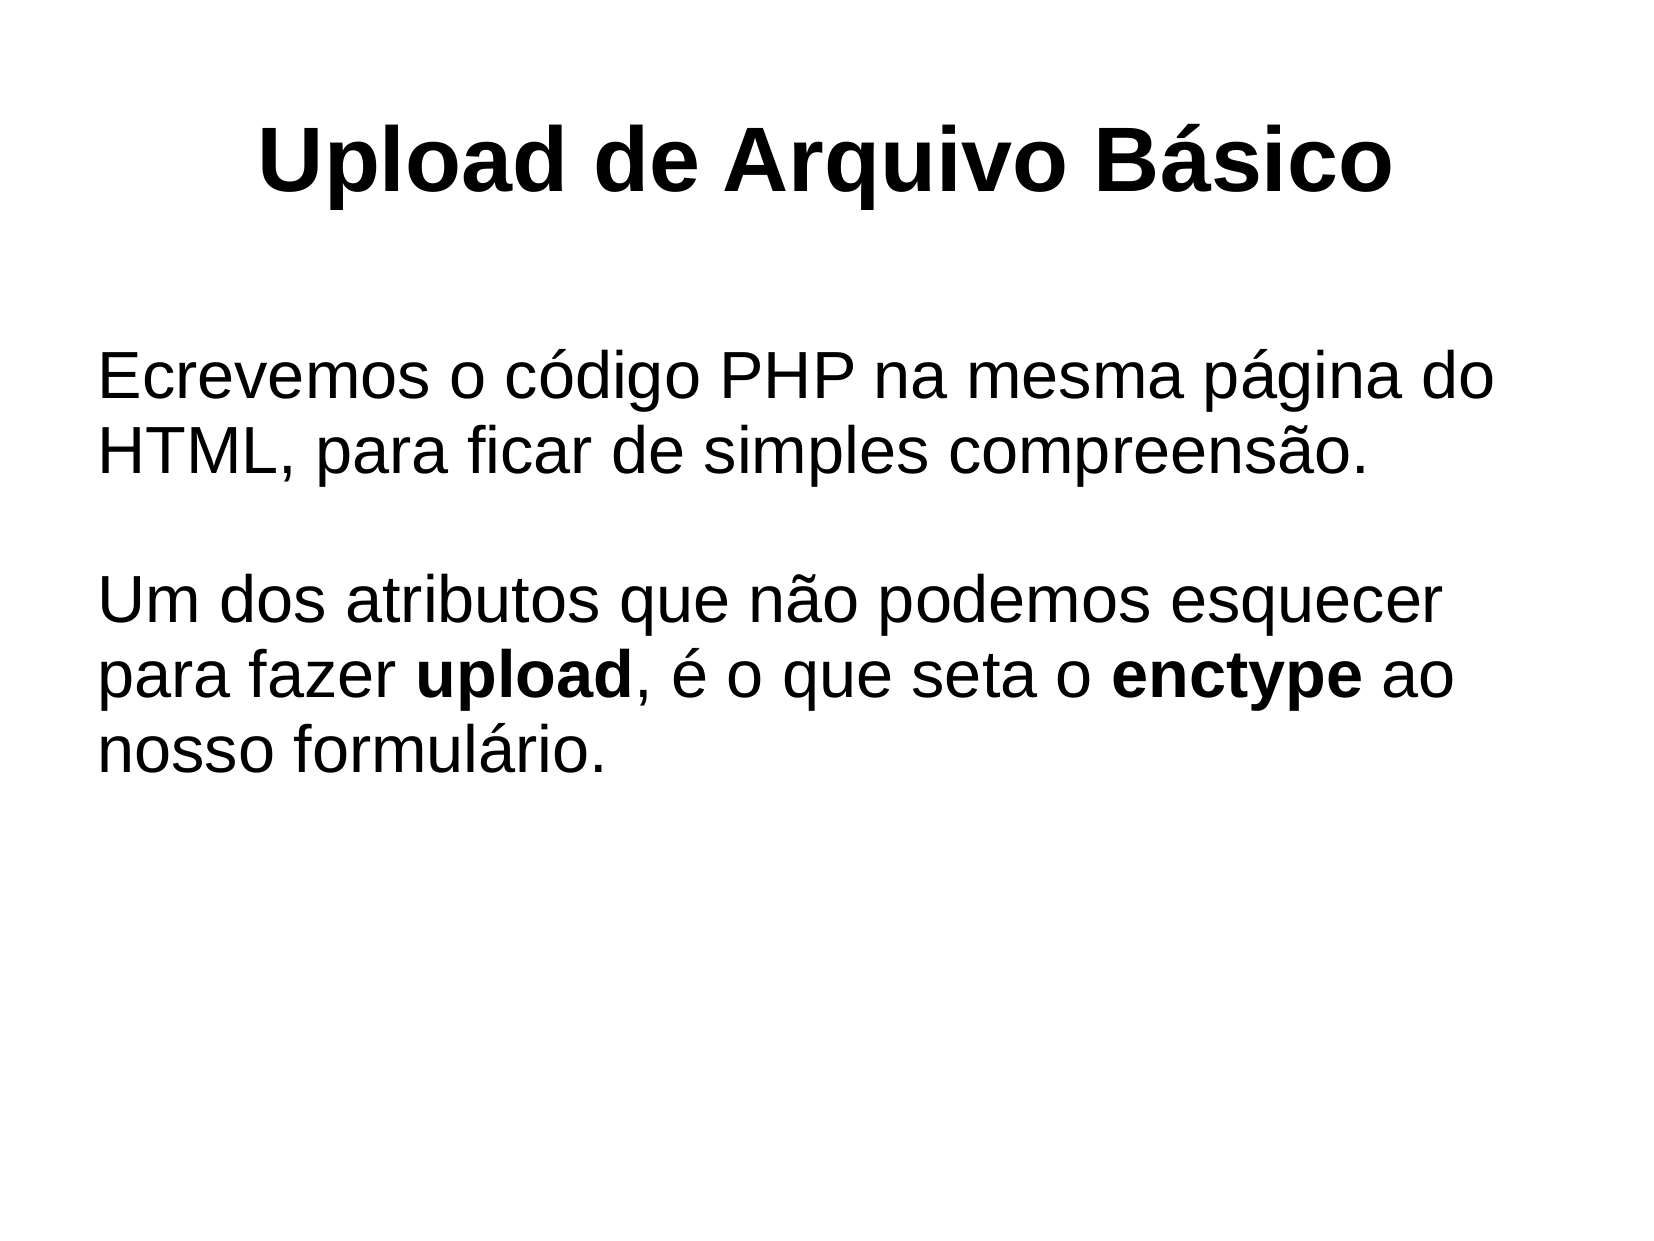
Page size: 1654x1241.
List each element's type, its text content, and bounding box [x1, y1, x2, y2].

title Upload de Arquivo Básico [82, 56, 1571, 264]
text_box Ecrevemos o código PHP na mesma página do HTML, para ficar de simples compreensão. Um dos atributos que não podemos esquecer para fazer upload, é o que seta o enctype ao nosso formulário. [82, 330, 1571, 868]
